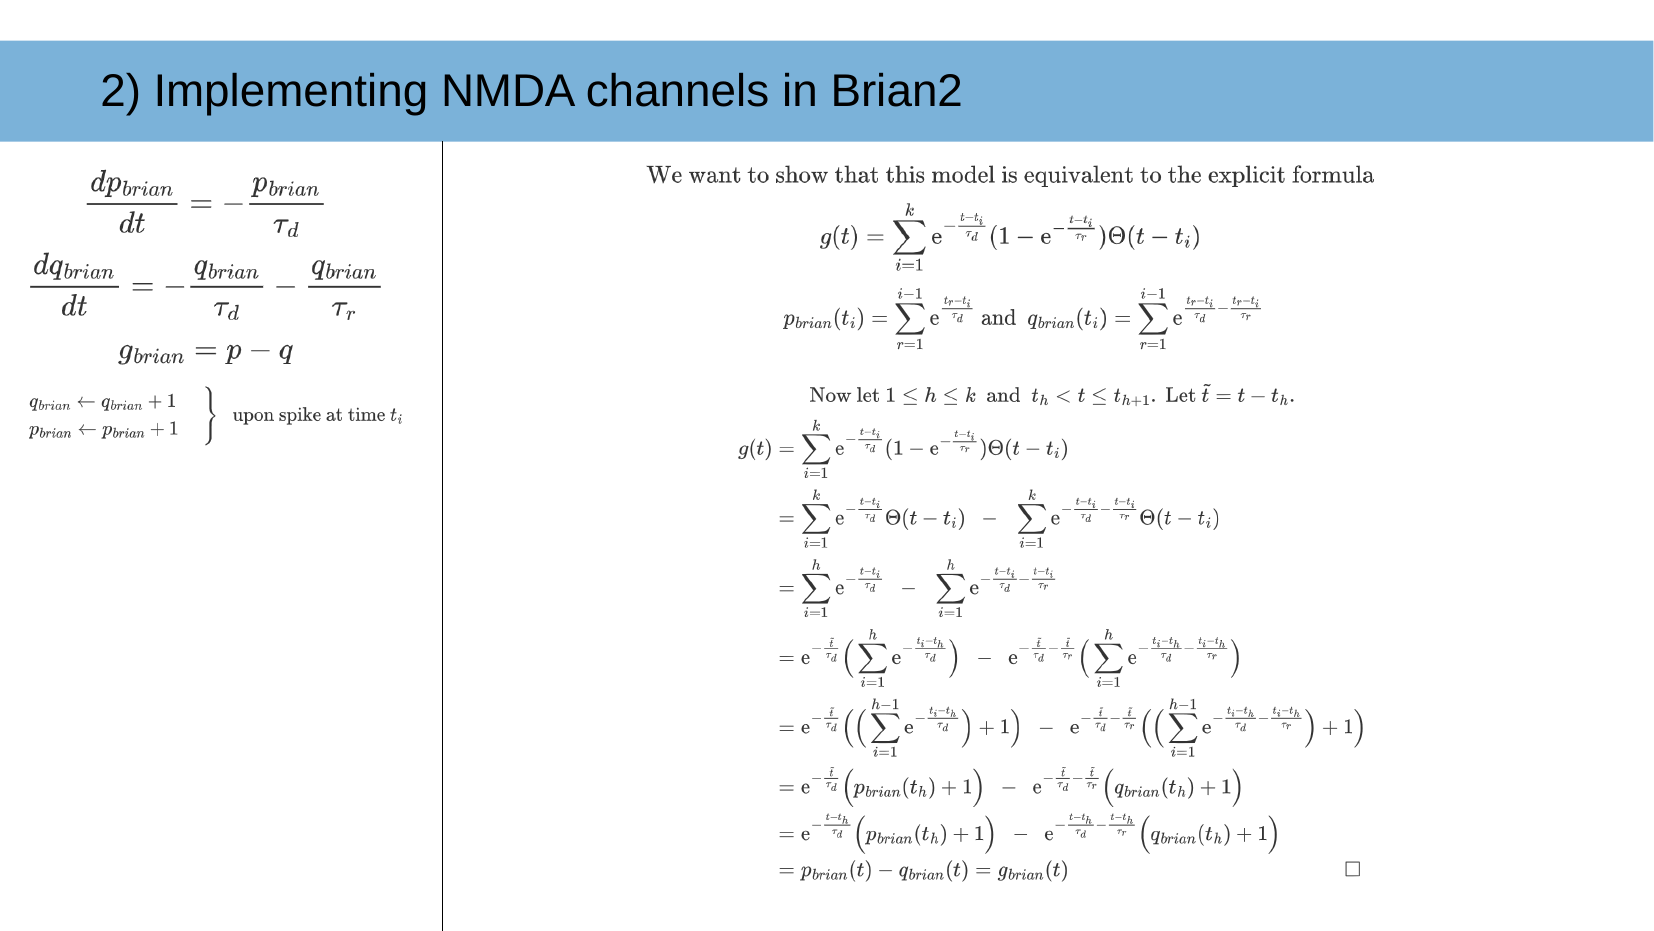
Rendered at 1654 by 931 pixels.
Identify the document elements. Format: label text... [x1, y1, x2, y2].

picture [646, 160, 1374, 278]
title Implementing NMDA channels in Brian2 [82, 13, 975, 168]
picture [738, 381, 1366, 882]
picture [29, 383, 403, 448]
text_box [0, 40, 82, 142]
picture [783, 282, 1264, 356]
text_box [975, 40, 1654, 142]
picture [26, 167, 384, 369]
